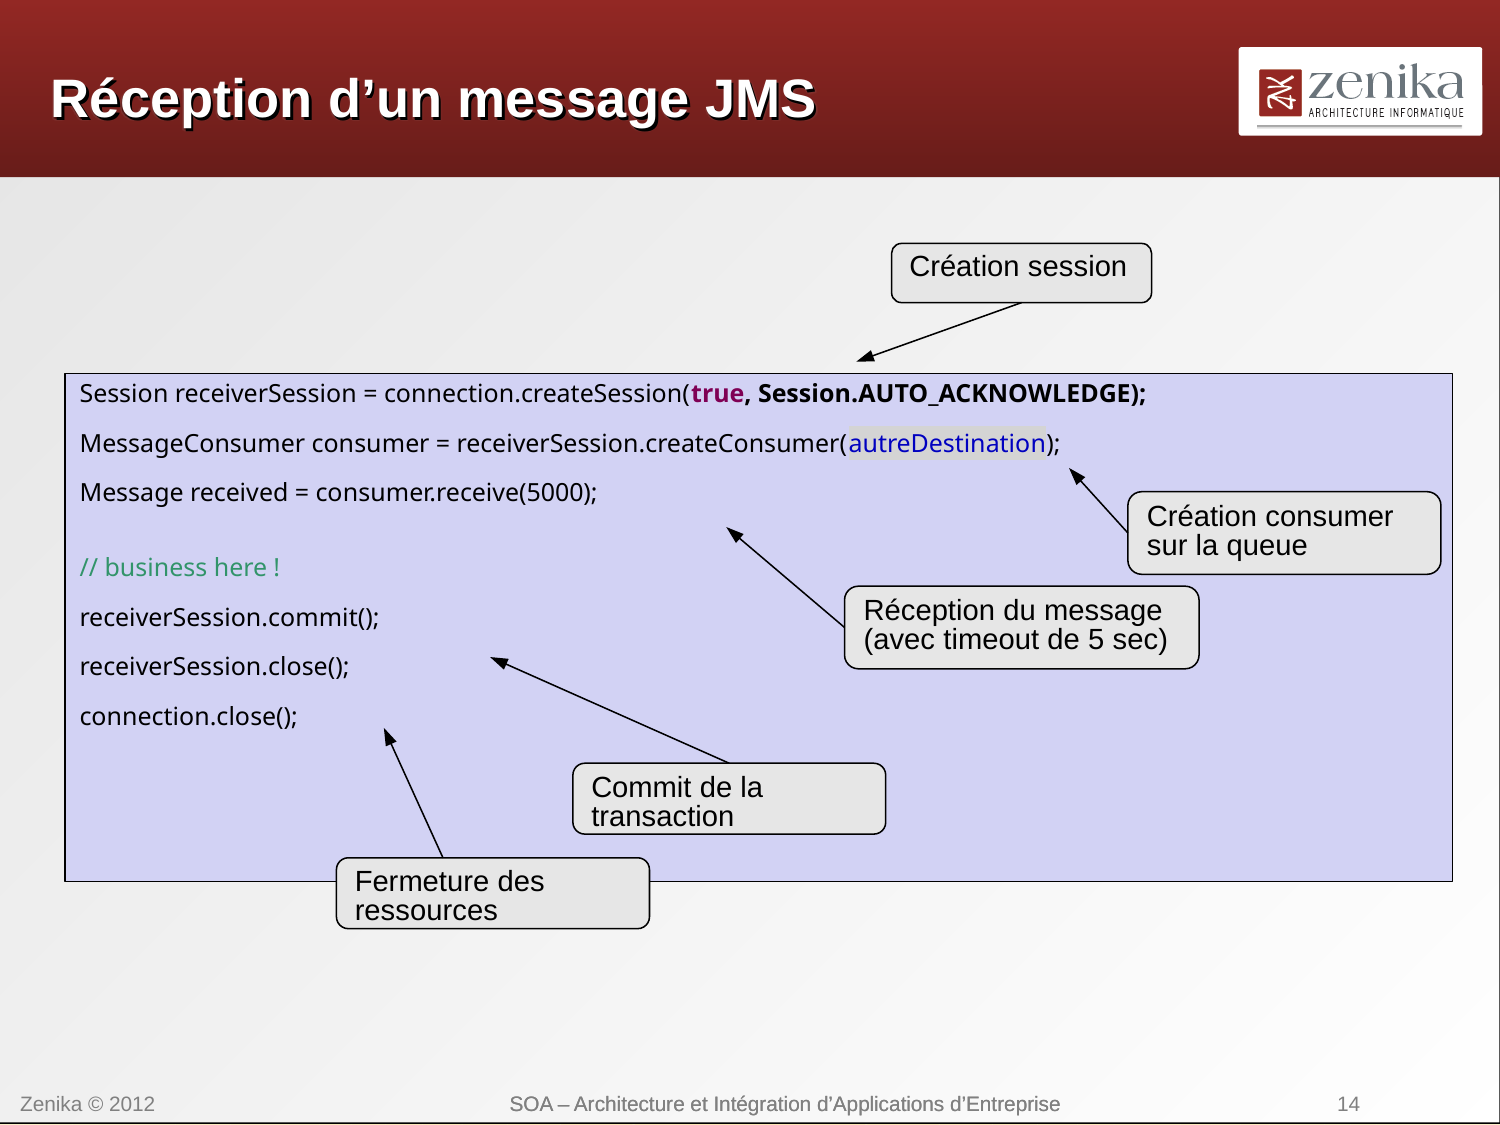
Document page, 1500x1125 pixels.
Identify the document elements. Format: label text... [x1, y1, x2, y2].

text_box Session receiverSession = connection.createSession(true, Session.AUTO_ACKNOWLEDGE); MessageConsumer consumer = receiverSession.createConsumer(autreDestination); Message received = consumer.receive(5000); // business here ! receiverSession.commit(); receiverSession.close(); connection.close(); [64, 373, 1453, 882]
title Réception d’un message JMS [50, 15, 1206, 180]
text_box Création session [891, 243, 1152, 303]
text_box Création consumer sur la queue [1127, 491, 1441, 575]
text_box Commit de la transaction [572, 763, 886, 835]
list [50, 249, 1435, 1079]
text_box Fermeture des ressources [336, 857, 650, 929]
text_box SOA – Architecture et Intégration d’Applications d’Entreprise [443, 1084, 1128, 1106]
text_box Réception du message (avec timeout de 5 sec) [844, 586, 1200, 669]
